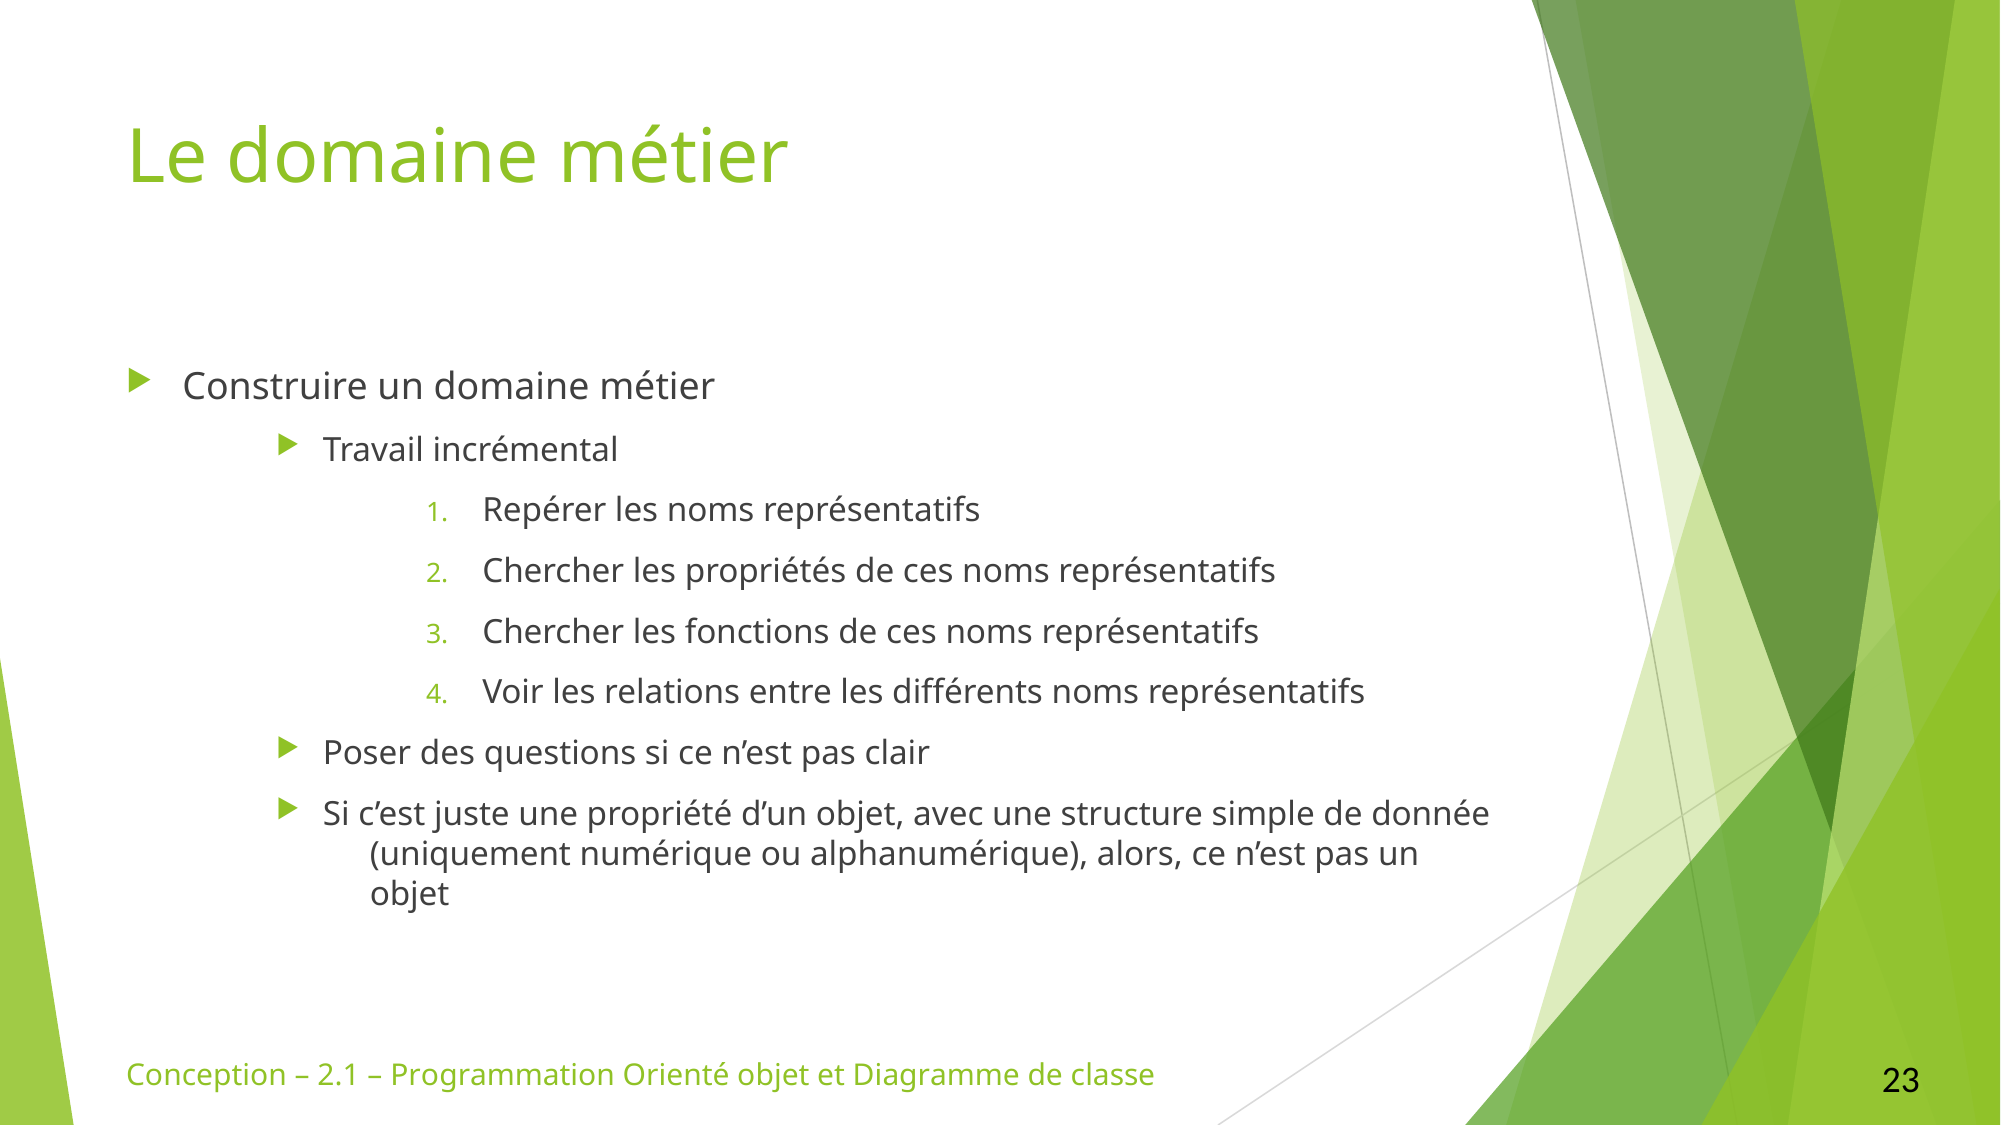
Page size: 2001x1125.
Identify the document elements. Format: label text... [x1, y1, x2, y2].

title Le domaine métier [111, 99, 1522, 317]
text_box Conception – 2.1 – Programmation Orienté objet et Diagramme de classe [111, 1047, 1210, 1109]
text_box [1866, 1047, 1979, 1108]
list Construire un domaine métier Travail incrémental Repérer les noms représentatifs Chercher les propriétés de ces noms représentatifs Chercher les fonctions de ces noms représentatifs Voir les relations entre les différents noms représentatifs Poser des questions si ce n’est pas clair Si c’est juste une propriété d’un objet, avec une structure simple de donnée (uniquement numérique ou alphanumérique), alors, ce n’est pas un objet [111, 354, 1522, 992]
